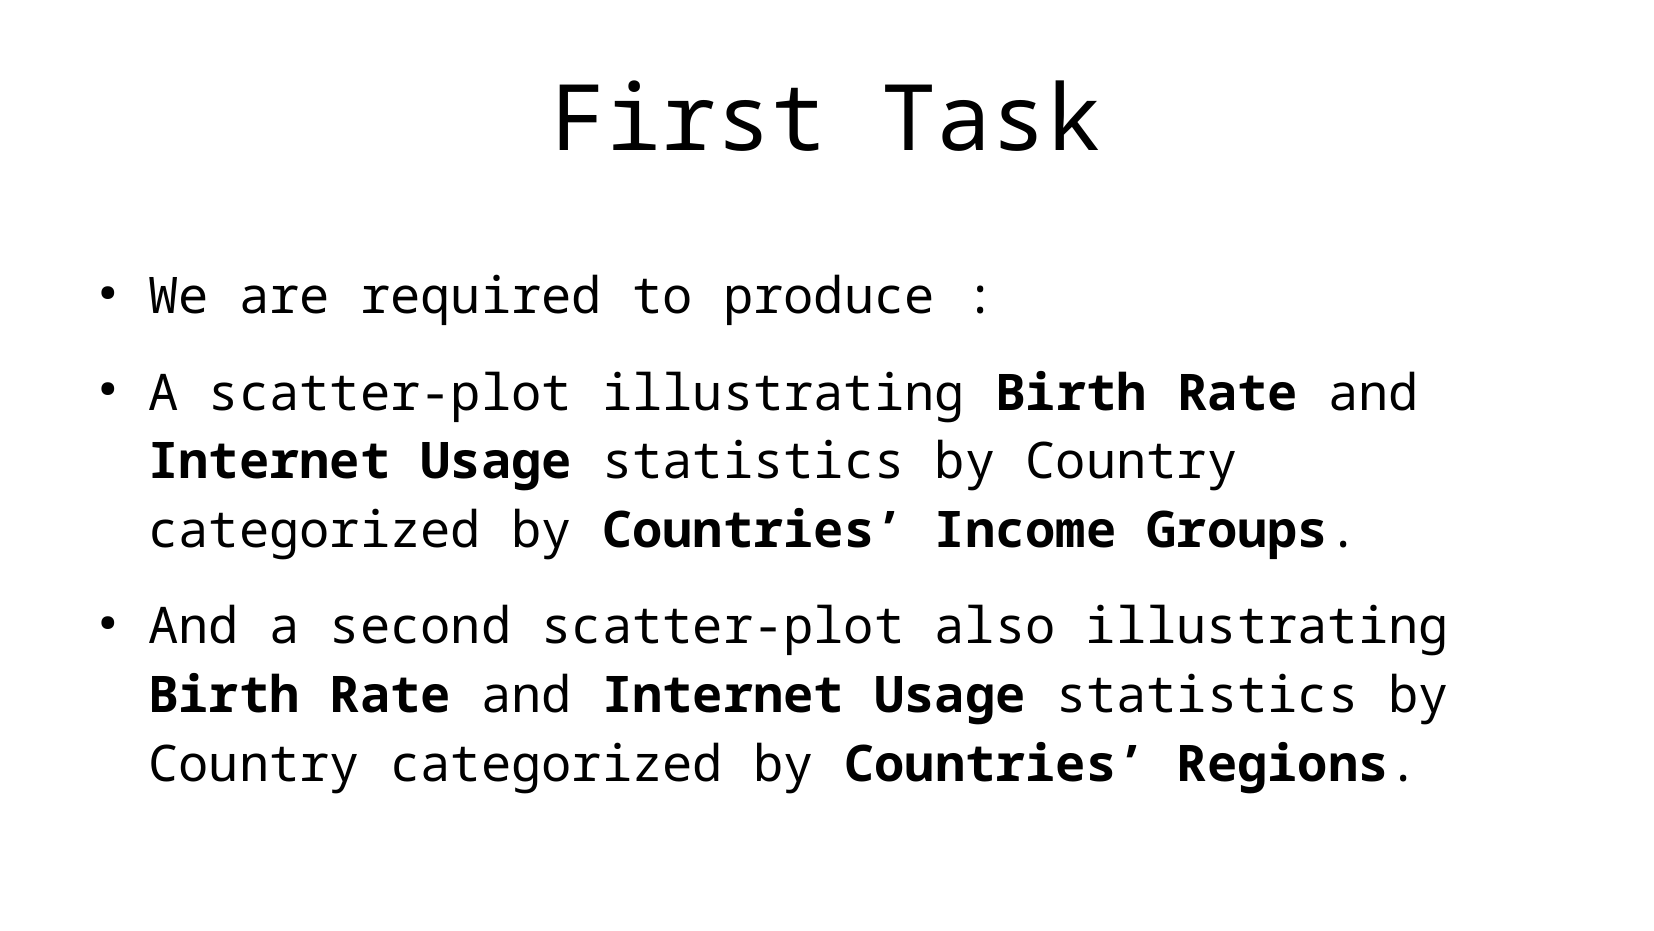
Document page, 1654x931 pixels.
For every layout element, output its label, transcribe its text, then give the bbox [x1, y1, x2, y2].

title First Task [82, 37, 1571, 193]
list We are required to produce : A scatter-plot illustrating Birth Rate and Internet Usage statistics by Country categorized by Countries’ Income Groups. And a second scatter-plot also illustrating Birth Rate and Internet Usage statistics by Country categorized by Countries’ Regions. [82, 259, 1571, 800]
